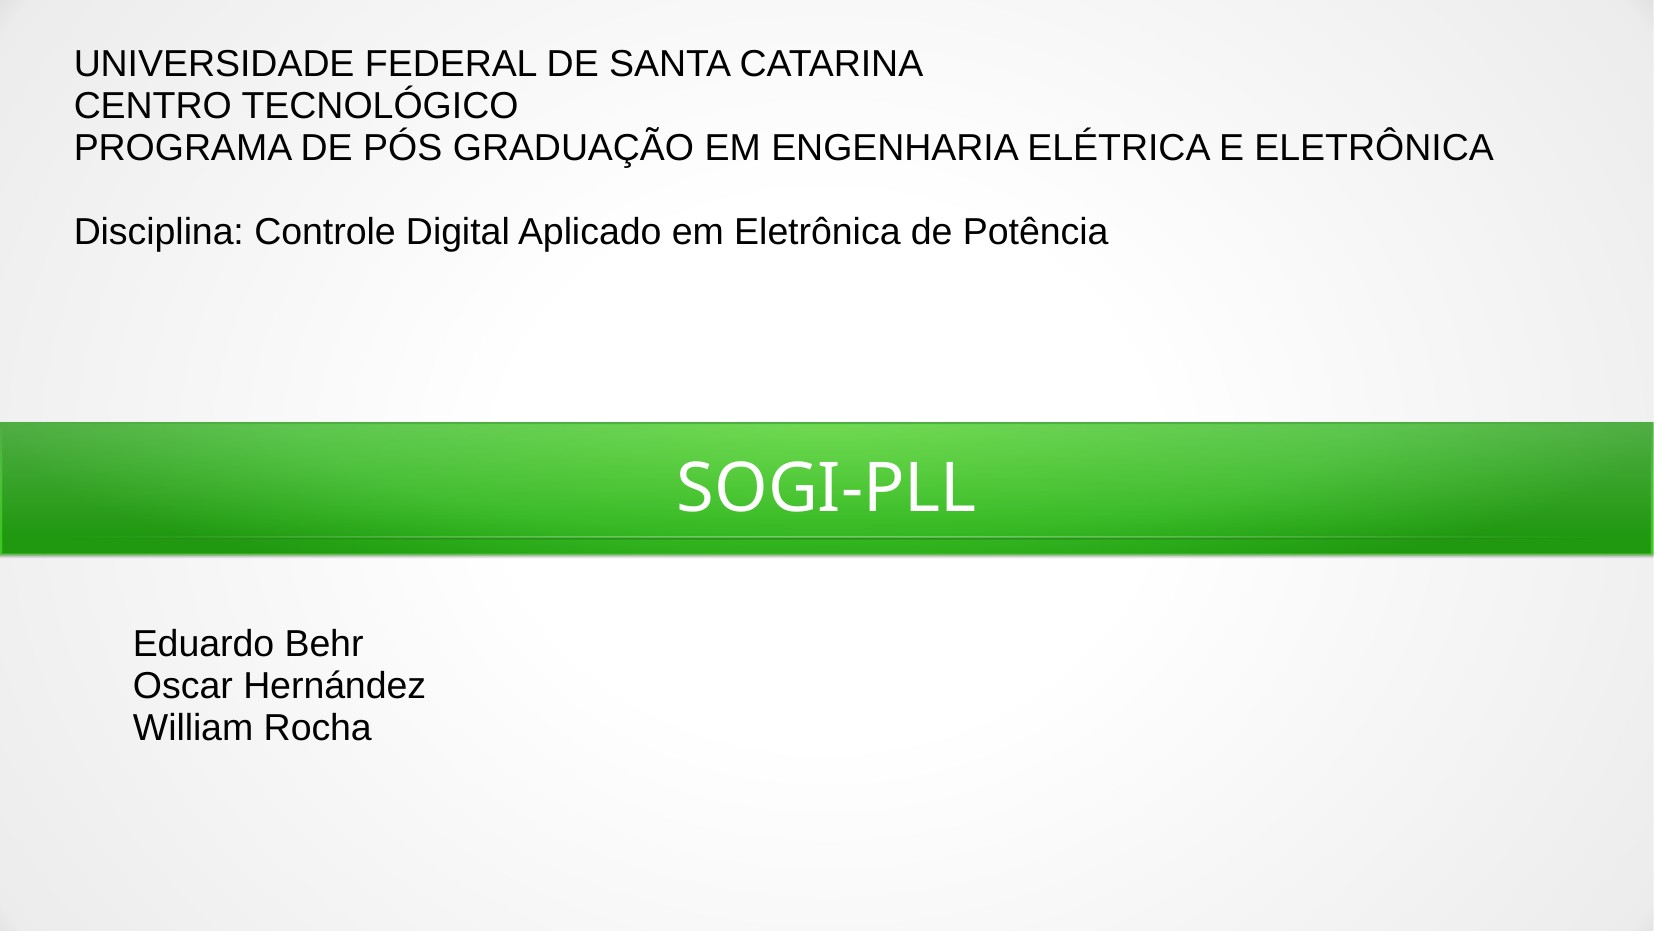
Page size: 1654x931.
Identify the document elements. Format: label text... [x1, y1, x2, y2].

text_box Eduardo Behr Oscar Hernández William Rocha [118, 615, 1441, 756]
text_box UNIVERSIDADE FEDERAL DE SANTA CATARINA CENTRO TECNOLÓGICO PROGRAMA DE PÓS GRADUAÇÃO EM ENGENHARIA ELÉTRICA E ELETRÔNICA Disciplina: Controle Digital Aplicado em Eletrônica de Potência [59, 35, 1607, 296]
title SOGI-PLL [82, 434, 1571, 537]
picture [0, 0, 1654, 931]
